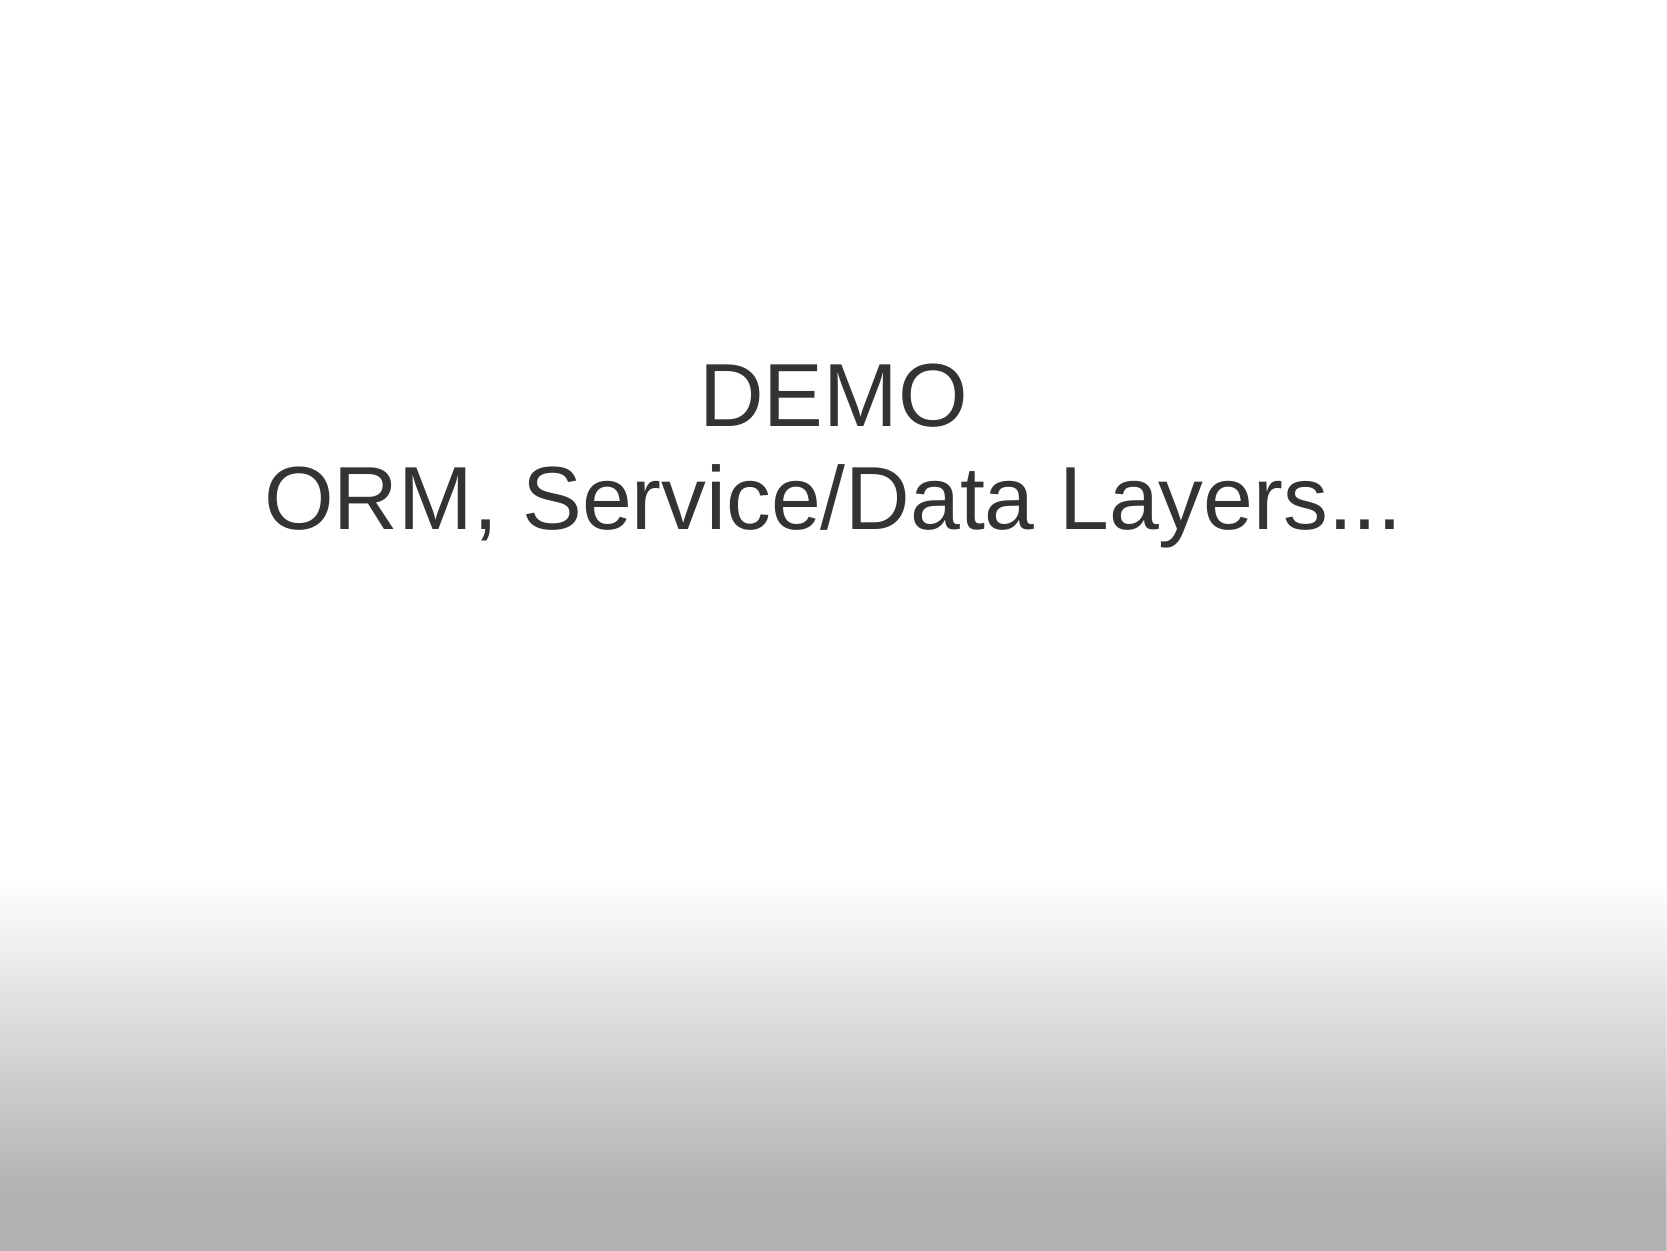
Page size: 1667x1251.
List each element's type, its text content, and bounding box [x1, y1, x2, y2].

picture [0, 0, 1667, 1251]
title DEMO ORM, Service/Data Layers... [40, 345, 1627, 550]
